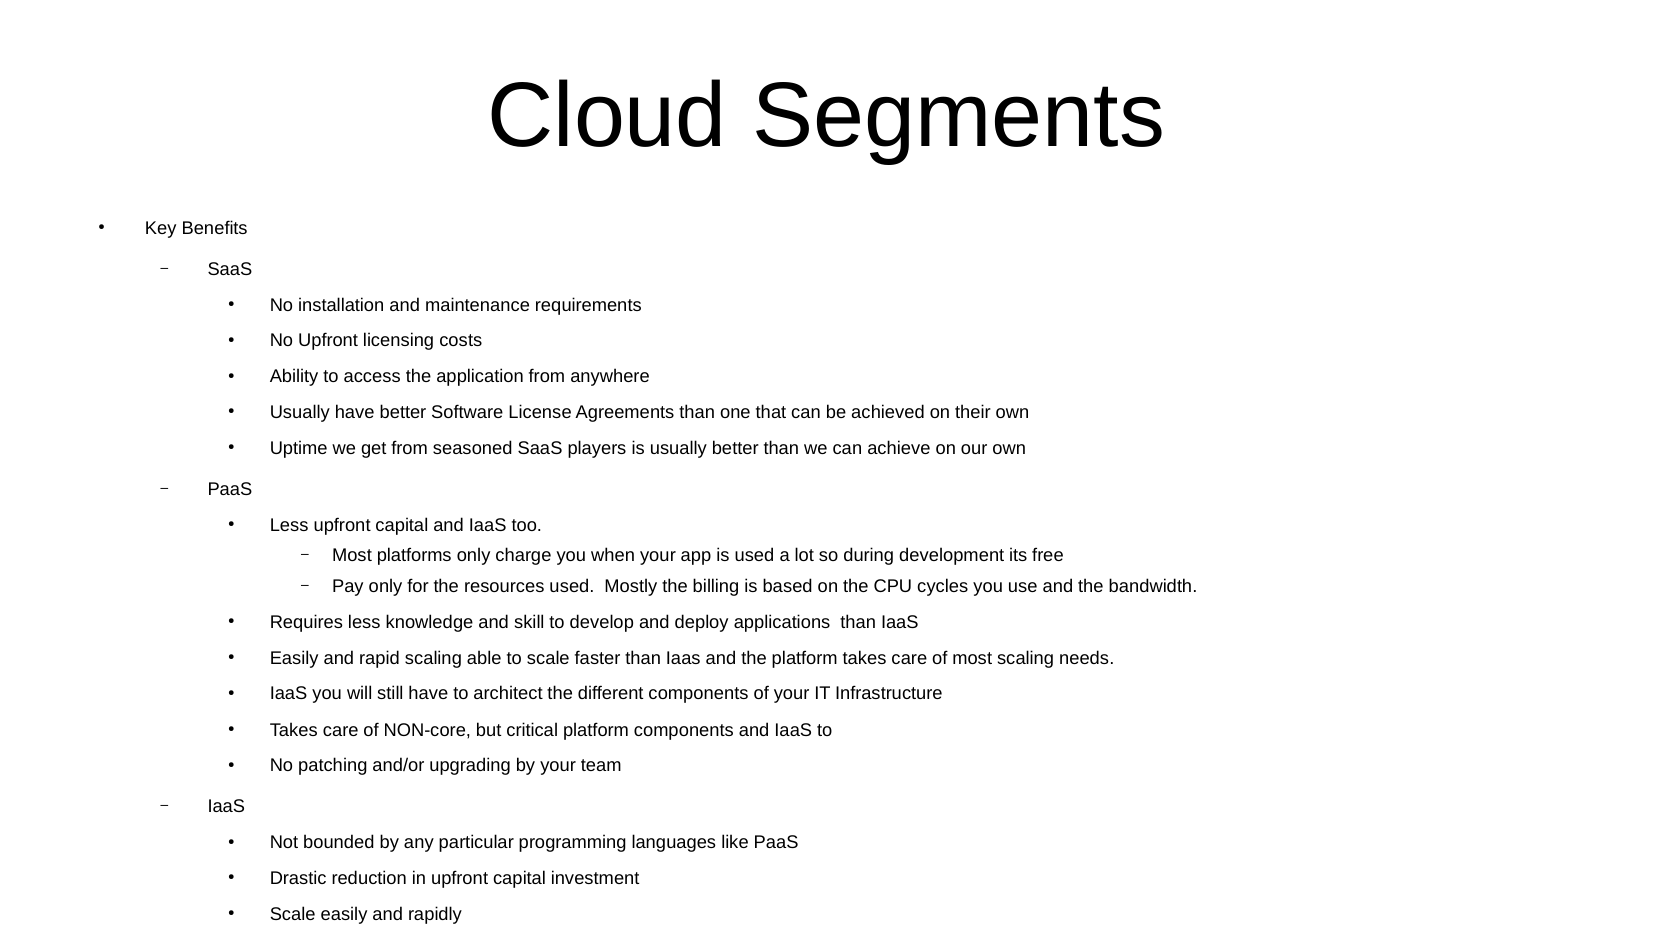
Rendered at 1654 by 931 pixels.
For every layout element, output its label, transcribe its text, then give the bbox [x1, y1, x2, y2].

title Cloud Segments [82, 37, 1571, 193]
list Key Benefits SaaS No installation and maintenance requirements No Upfront licensing costs Ability to access the application from anywhere Usually have better Software License Agreements than one that can be achieved on their own Uptime we get from seasoned SaaS players is usually better than we can achieve on our own PaaS Less upfront capital and IaaS too. Most platforms only charge you when your app is used a lot so during development its free Pay only for the resources used. Mostly the billing is based on the CPU cycles you use and the bandwidth. Requires less knowledge and skill to develop and deploy applications than IaaS Easily and rapid scaling able to scale faster than Iaas and the platform takes care of most scaling needs. IaaS you will still have to architect the different components of your IT Infrastructure Takes care of NON-core, but critical platform components and IaaS to No patching and/or upgrading by your team IaaS Not bounded by any particular programming languages like PaaS Drastic reduction in upfront capital investment Scale easily and rapidly [82, 217, 1576, 931]
